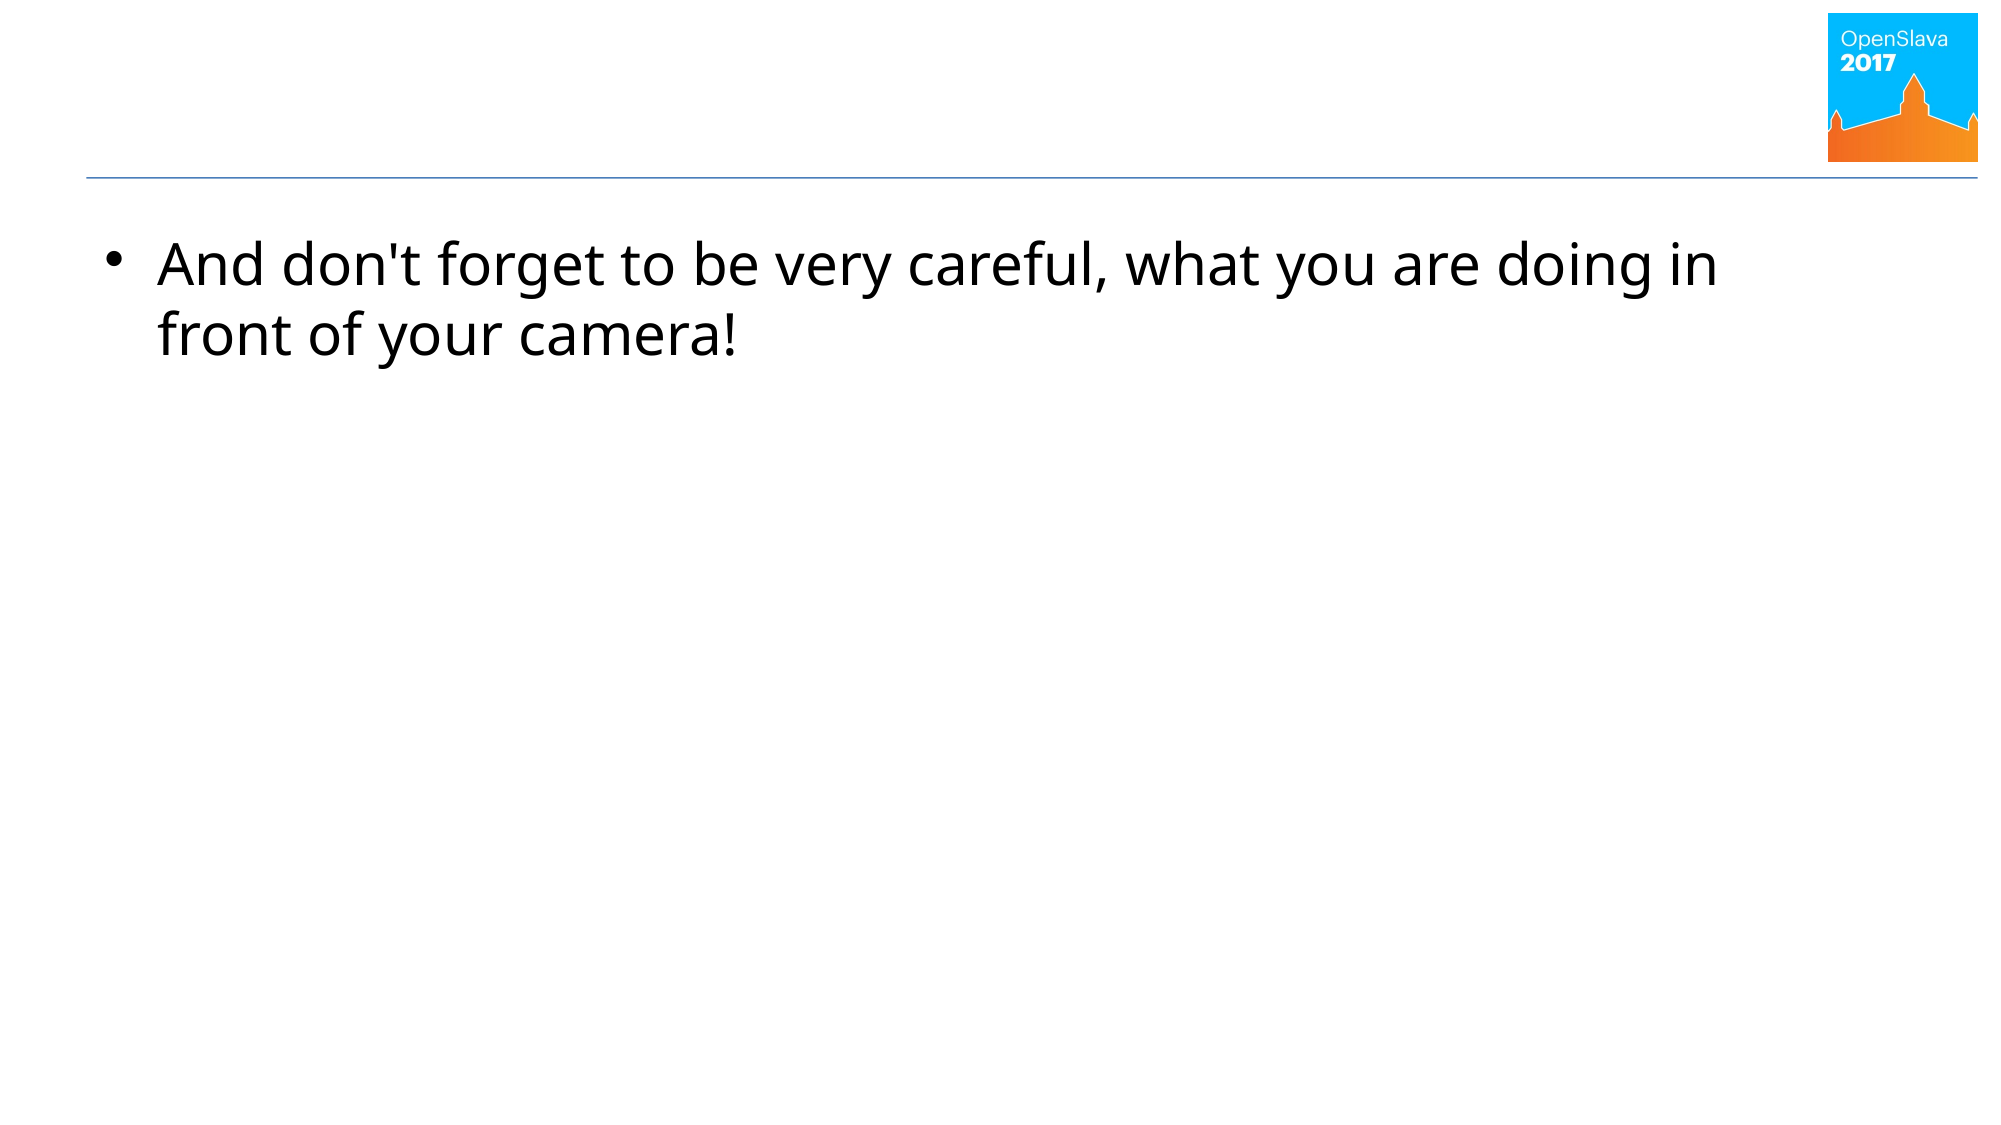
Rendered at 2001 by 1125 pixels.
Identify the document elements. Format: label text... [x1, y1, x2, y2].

picture [1868, 37, 1882, 44]
picture [1842, 54, 1871, 71]
picture [1884, 54, 1895, 71]
picture [1941, 35, 1947, 45]
picture [1918, 37, 1924, 45]
picture [1873, 54, 1881, 71]
picture [1828, 75, 1978, 162]
text_box And don't forget to be very careful, what you are doing in front of your camera! [86, 226, 1829, 997]
